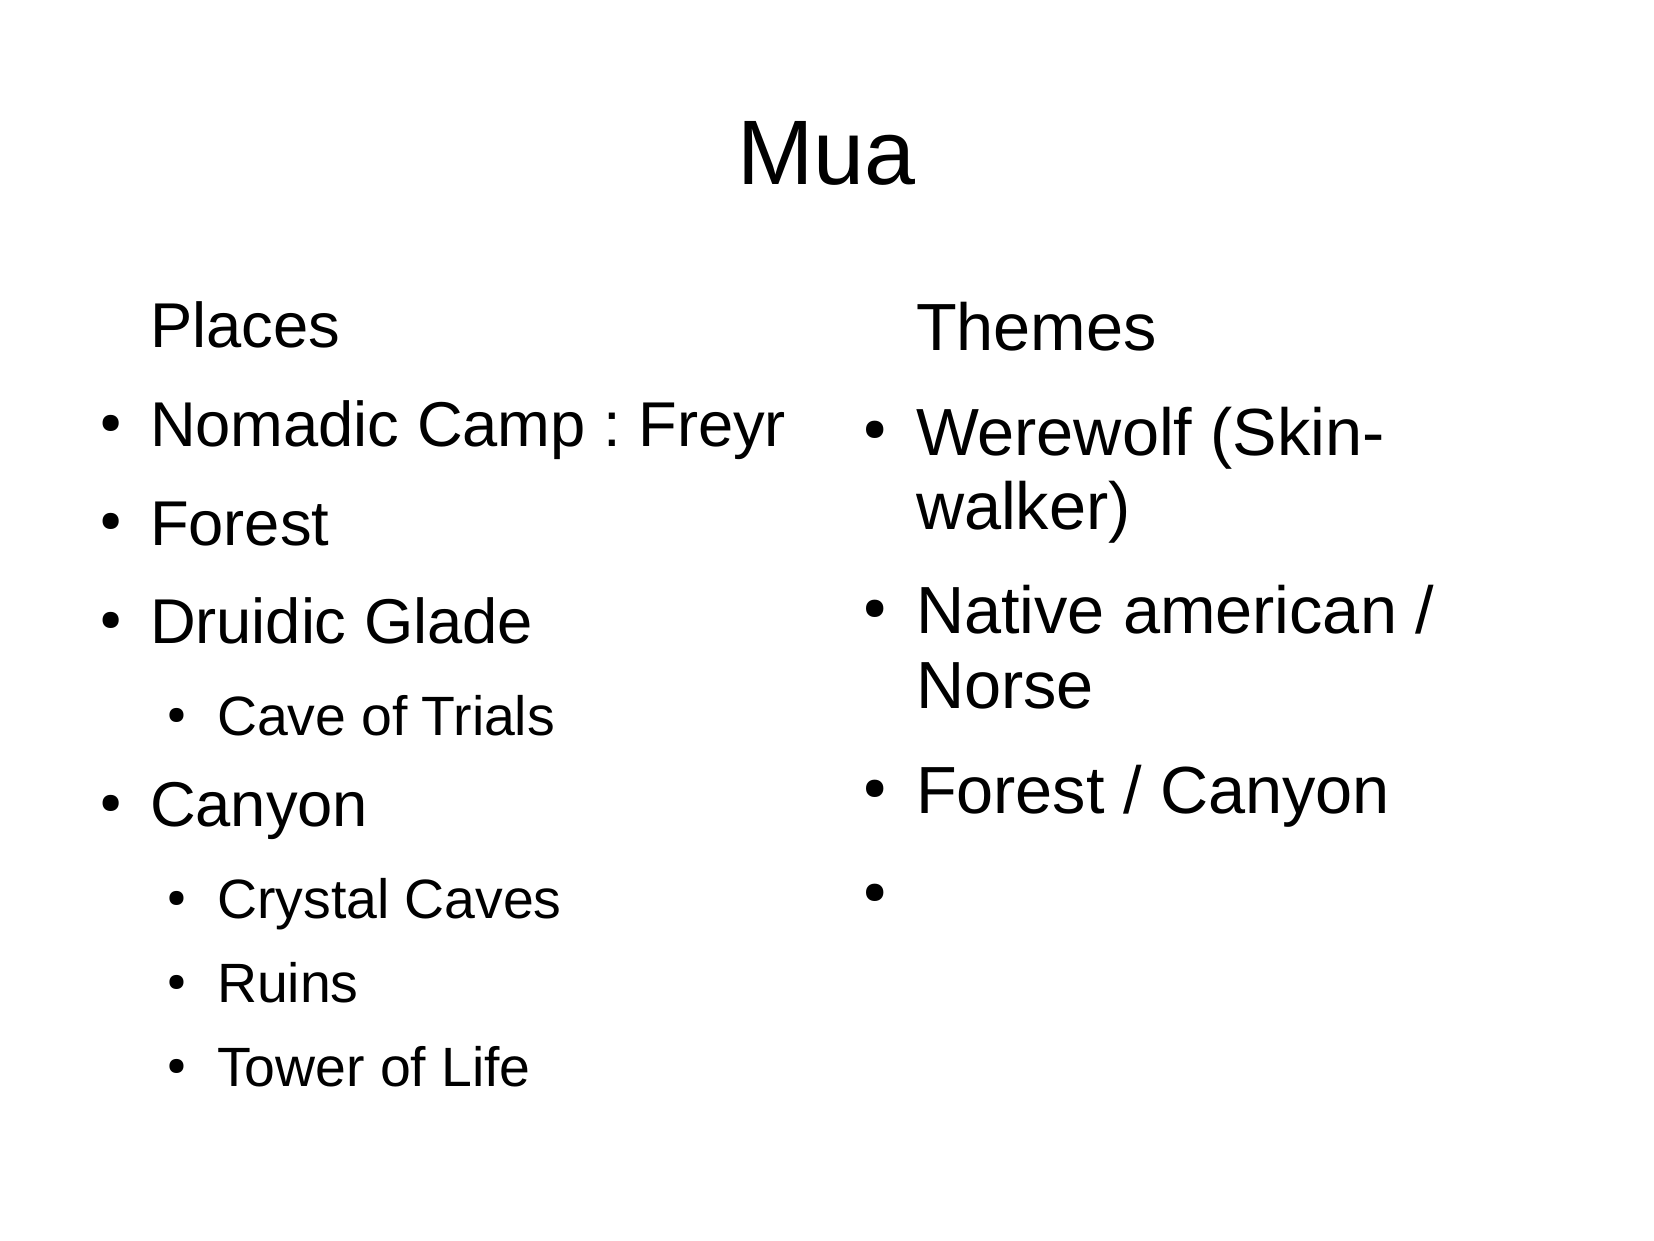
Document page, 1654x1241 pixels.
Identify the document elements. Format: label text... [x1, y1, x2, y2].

list Places Nomadic Camp : Freyr Forest Druidic Glade Cave of Trials Canyon Crystal Caves Ruins Tower of Life [82, 290, 809, 1109]
title Mua [82, 56, 1571, 250]
list Themes Werewolf (Skin-walker) Native american / Norse Forest / Canyon [845, 290, 1572, 1109]
